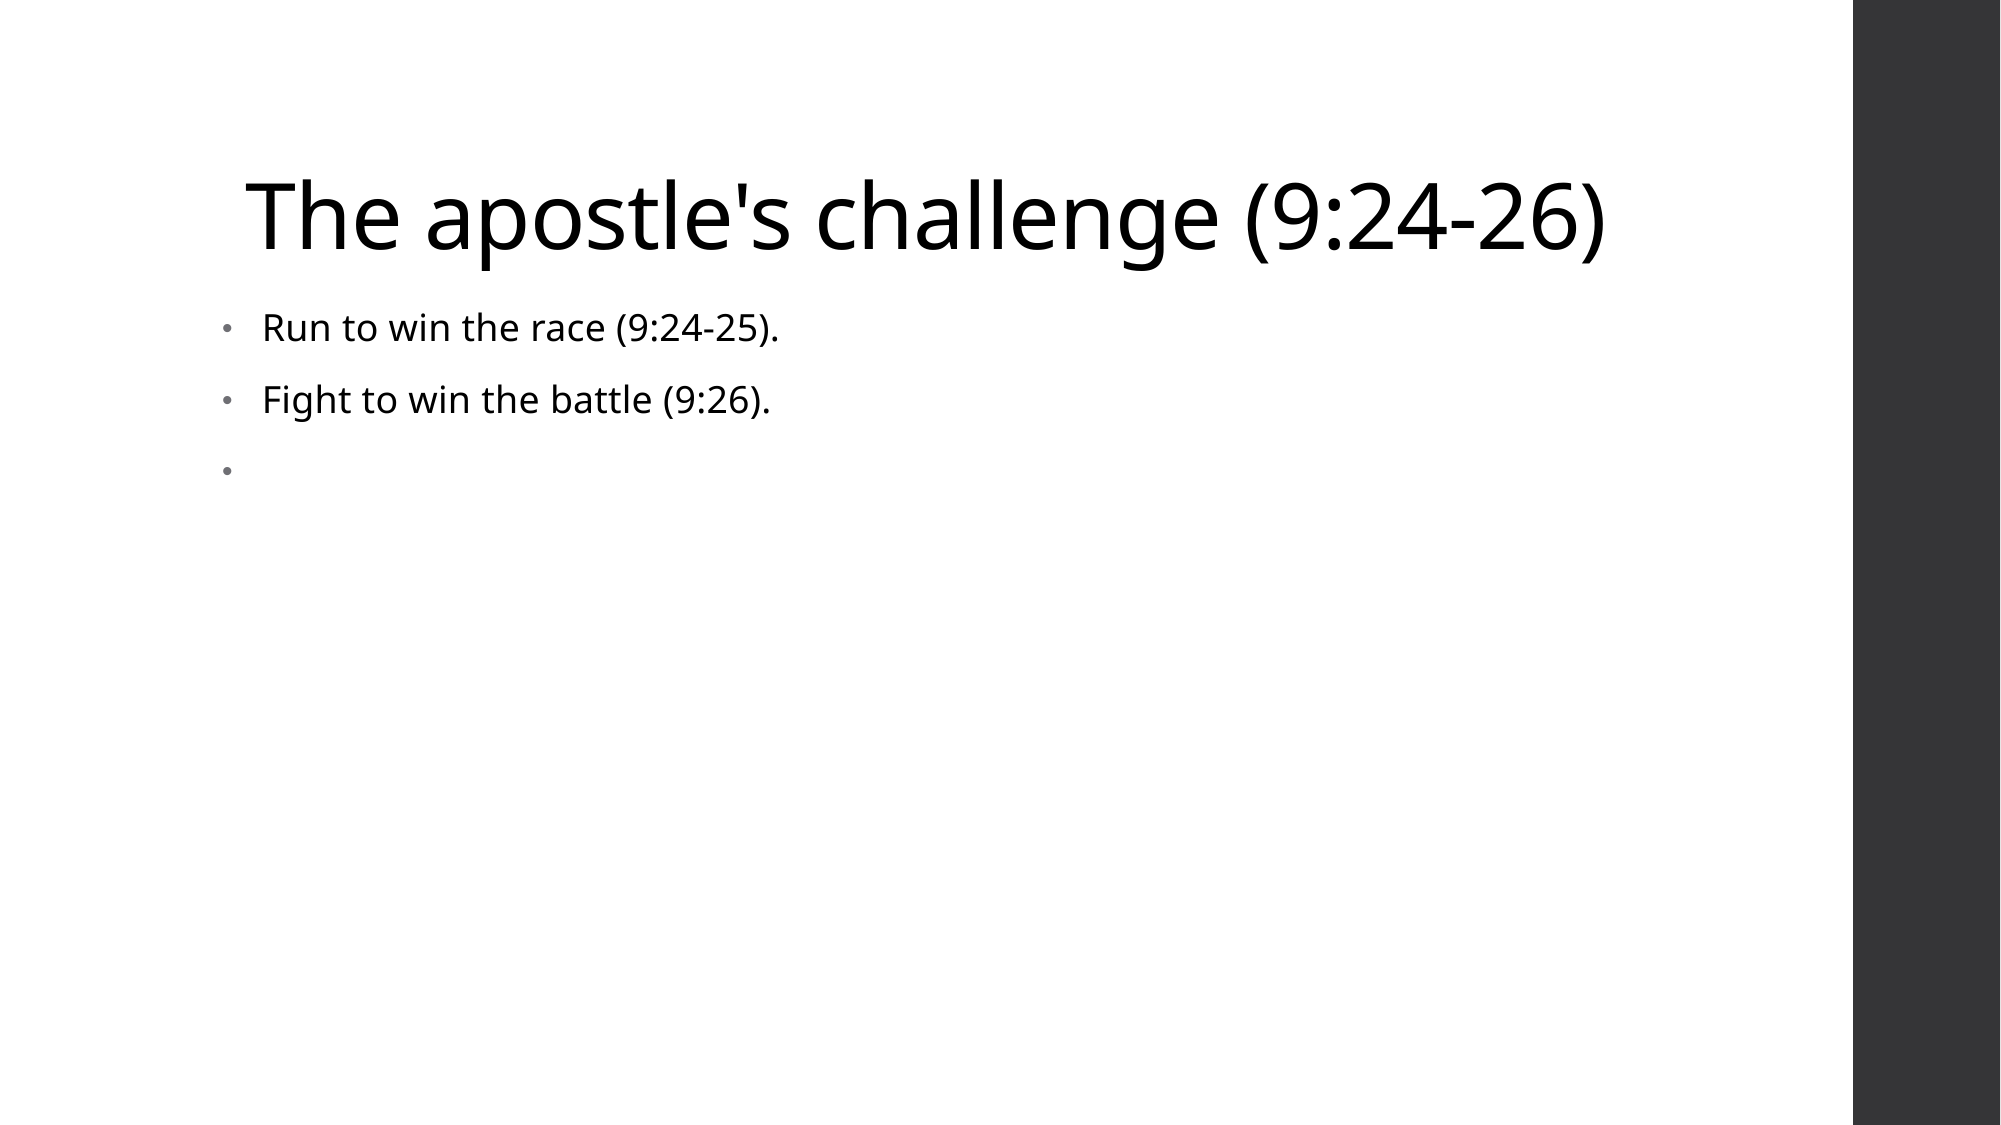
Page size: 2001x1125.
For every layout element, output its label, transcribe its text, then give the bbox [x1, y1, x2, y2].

title The apostle's challenge (9:24-26) [206, 60, 1797, 278]
list Run to win the race (9:24-25). Fight to win the battle (9:26). [206, 299, 1617, 1014]
